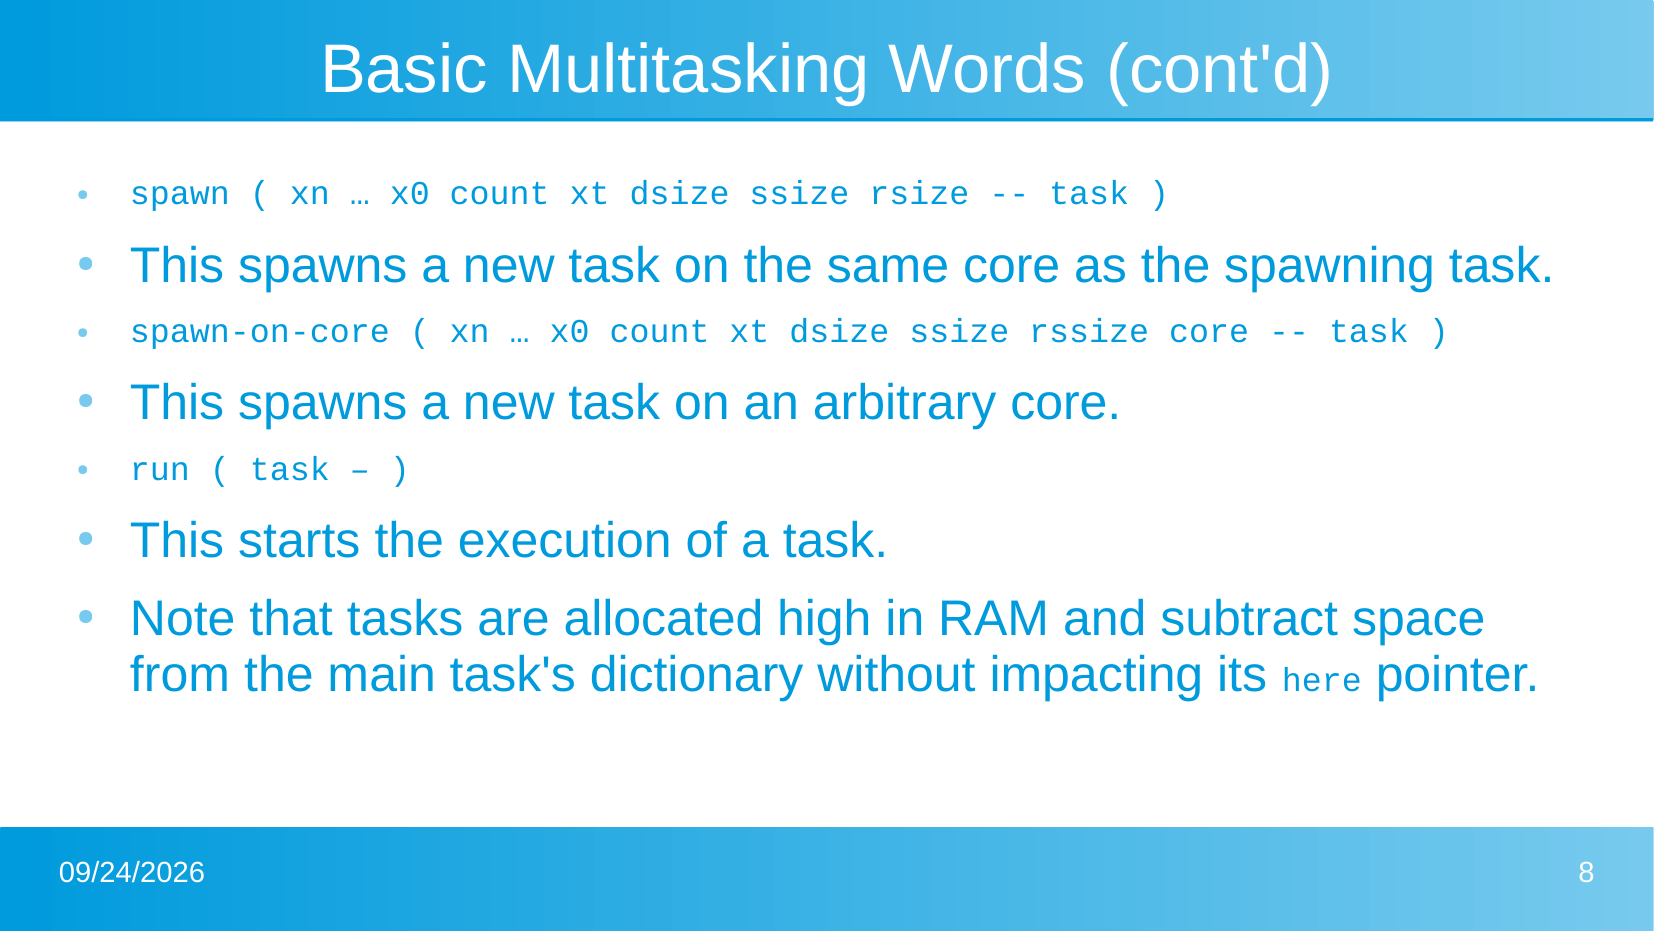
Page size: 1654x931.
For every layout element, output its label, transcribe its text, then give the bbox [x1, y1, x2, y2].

title Basic Multitasking Words (cont'd) [59, 29, 1595, 108]
list spawn ( xn … x0 count xt dsize ssize rsize -- task ) This spawns a new task on the same core as the spawning task. spawn-on-core ( xn … x0 count xt dsize ssize rssize core -- task ) This spawns a new task on an arbitrary core. run ( task – ) This starts the execution of a task. Note that tasks are allocated high in RAM and subtract space from the main task's dictionary without impacting its here pointer. [59, 177, 1595, 768]
